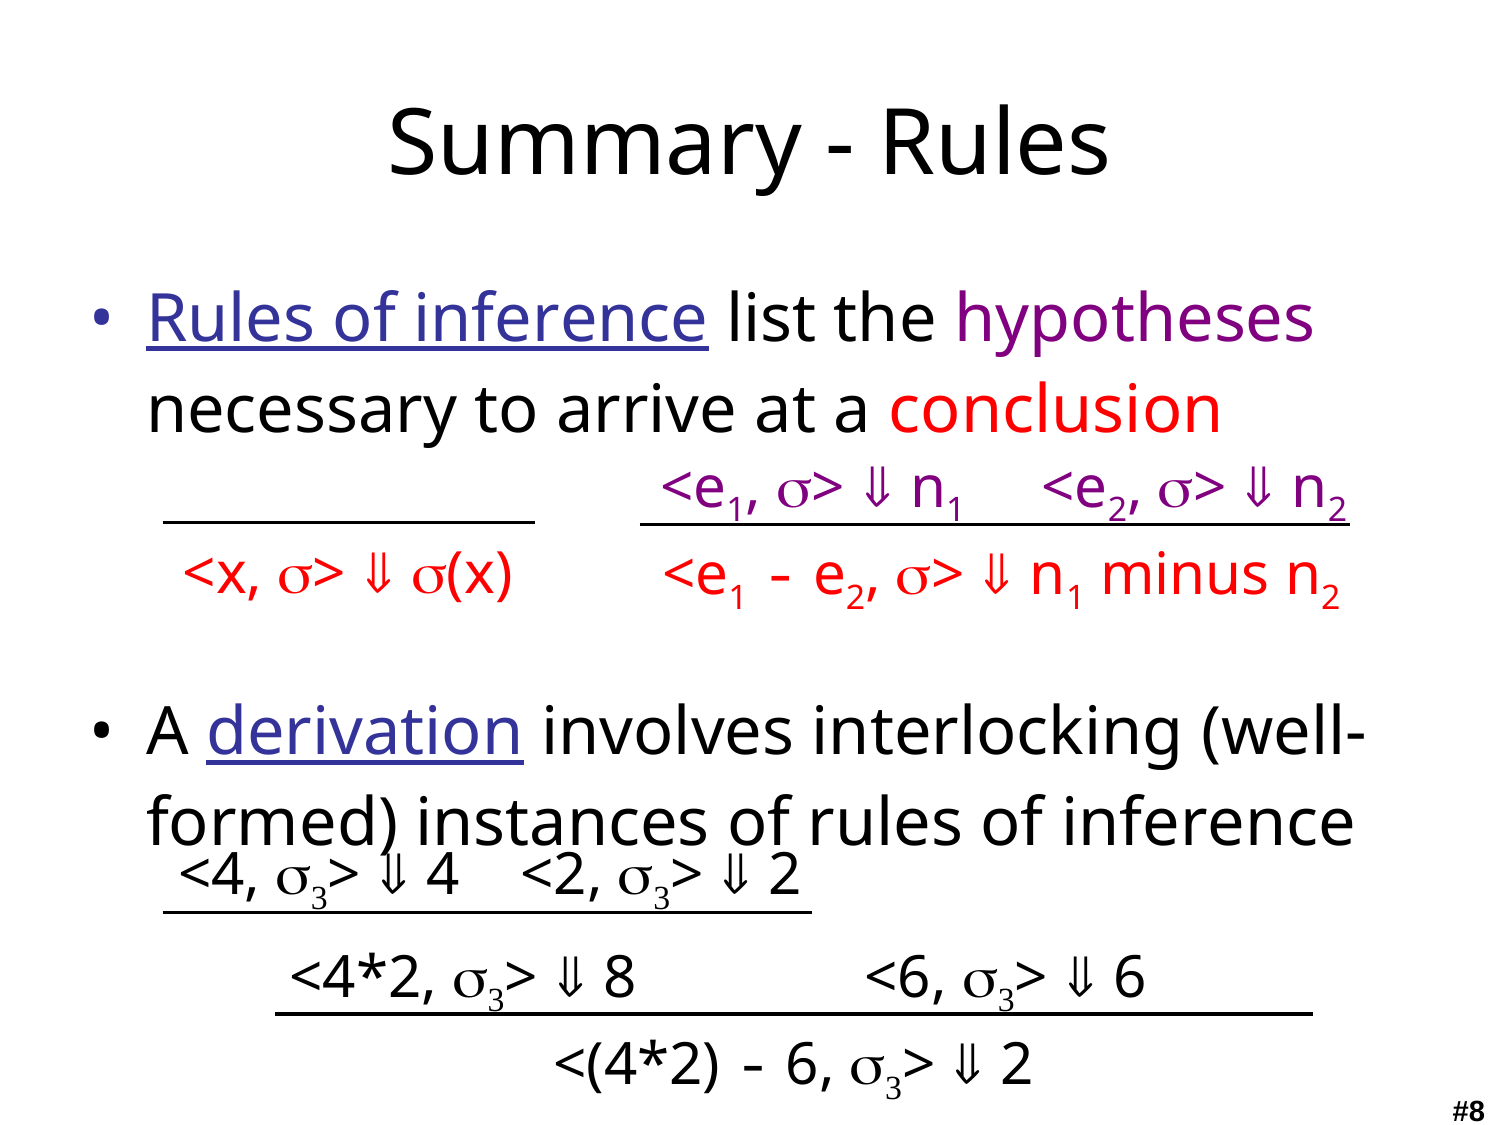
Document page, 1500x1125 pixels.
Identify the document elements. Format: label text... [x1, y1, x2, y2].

text_box <e1 - e2, >  n1 minus n2 [647, 540, 1356, 628]
text_box <(4*2) - 6, >  2 [275, 1016, 1313, 1115]
text_box <e1, >  n1 <e2, >  n2 [645, 437, 1363, 540]
list Rules of inference list the hypotheses necessary to arrive at a conclusion A derivation involves interlocking (well-formed) instances of rules of inference [75, 262, 1426, 1006]
text_box <x, >  (x) [168, 524, 528, 619]
text_box <4*2, >  8 <6, >  6 [275, 927, 1306, 1027]
text_box <4, >  4 <2, >  2 [163, 825, 818, 925]
title Summary - Rules [75, 45, 1426, 233]
